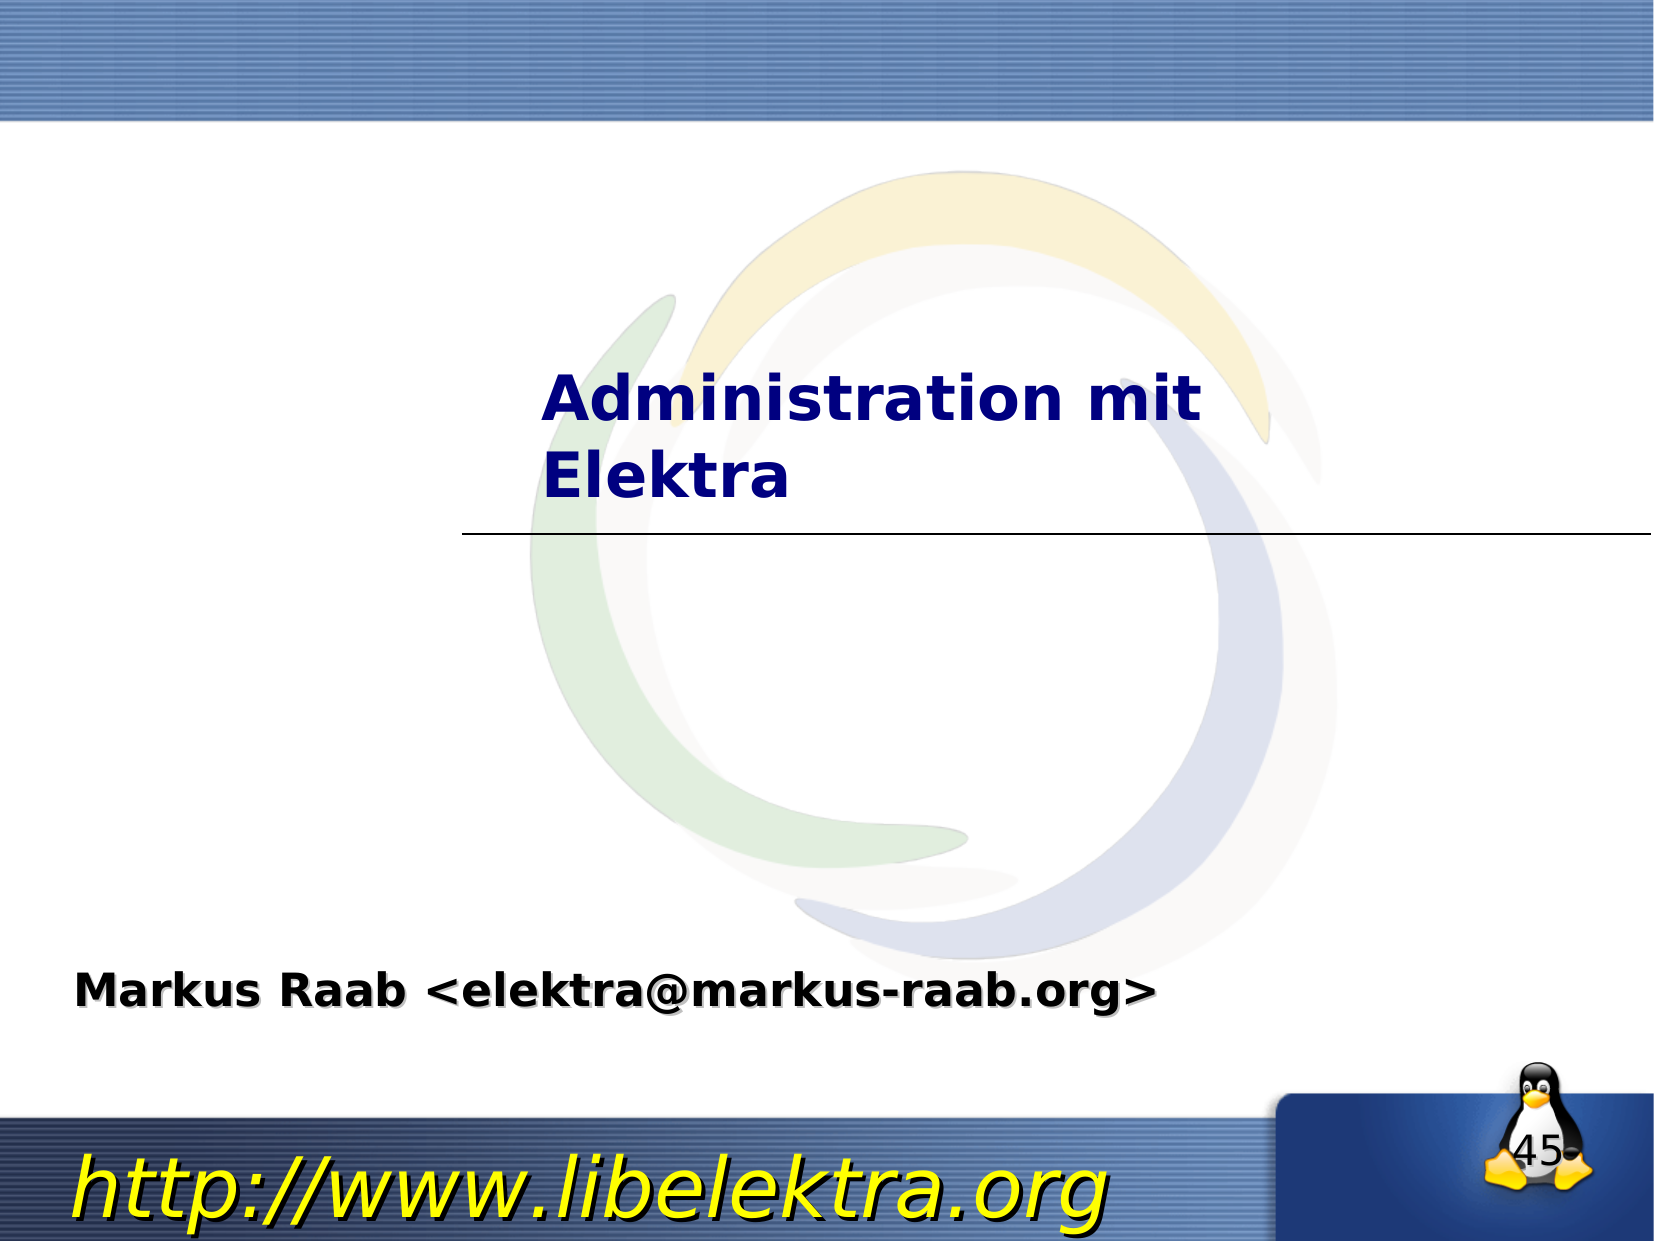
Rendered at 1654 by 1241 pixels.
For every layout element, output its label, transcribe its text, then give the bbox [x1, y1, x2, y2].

text_box Administration mit Elektra [526, 351, 1428, 516]
text_box <Nummer> [1312, 1122, 1565, 1178]
picture [0, 1061, 1654, 1241]
picture [481, 535, 1374, 953]
text_box Markus Raab <elektra@markus-raab.org> [58, 953, 1481, 1030]
picture [0, 0, 1654, 533]
